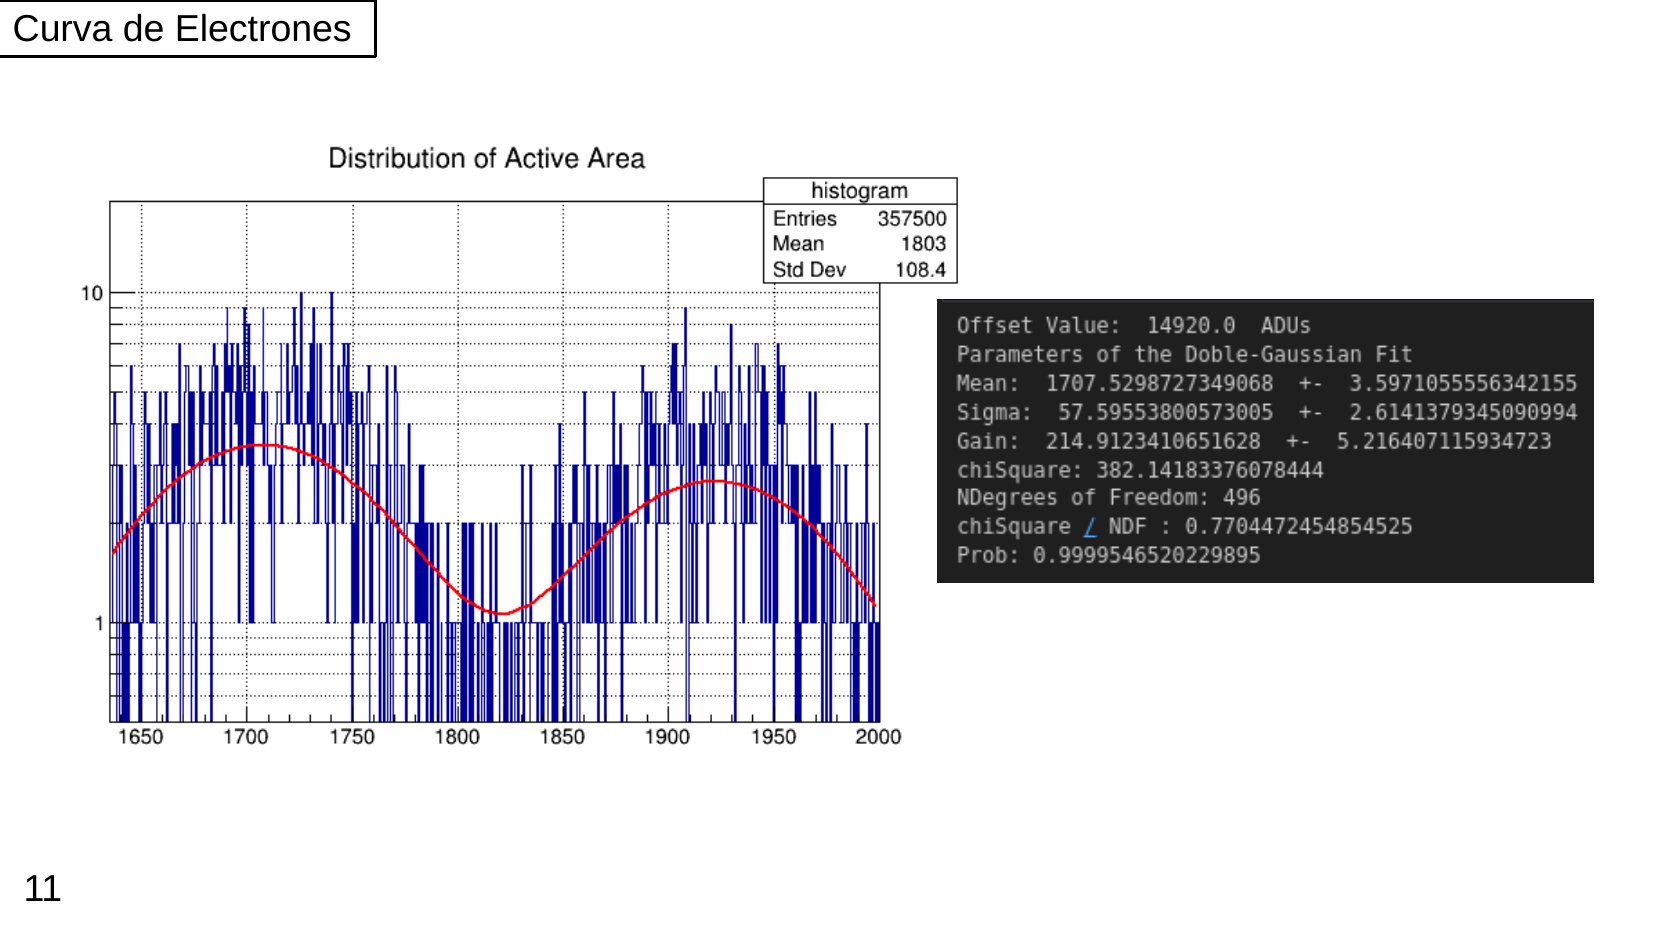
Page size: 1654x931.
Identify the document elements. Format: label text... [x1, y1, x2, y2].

text_box Curva de Electrones [0, 0, 376, 57]
picture [14, 136, 1594, 788]
text_box <number> [8, 860, 638, 931]
